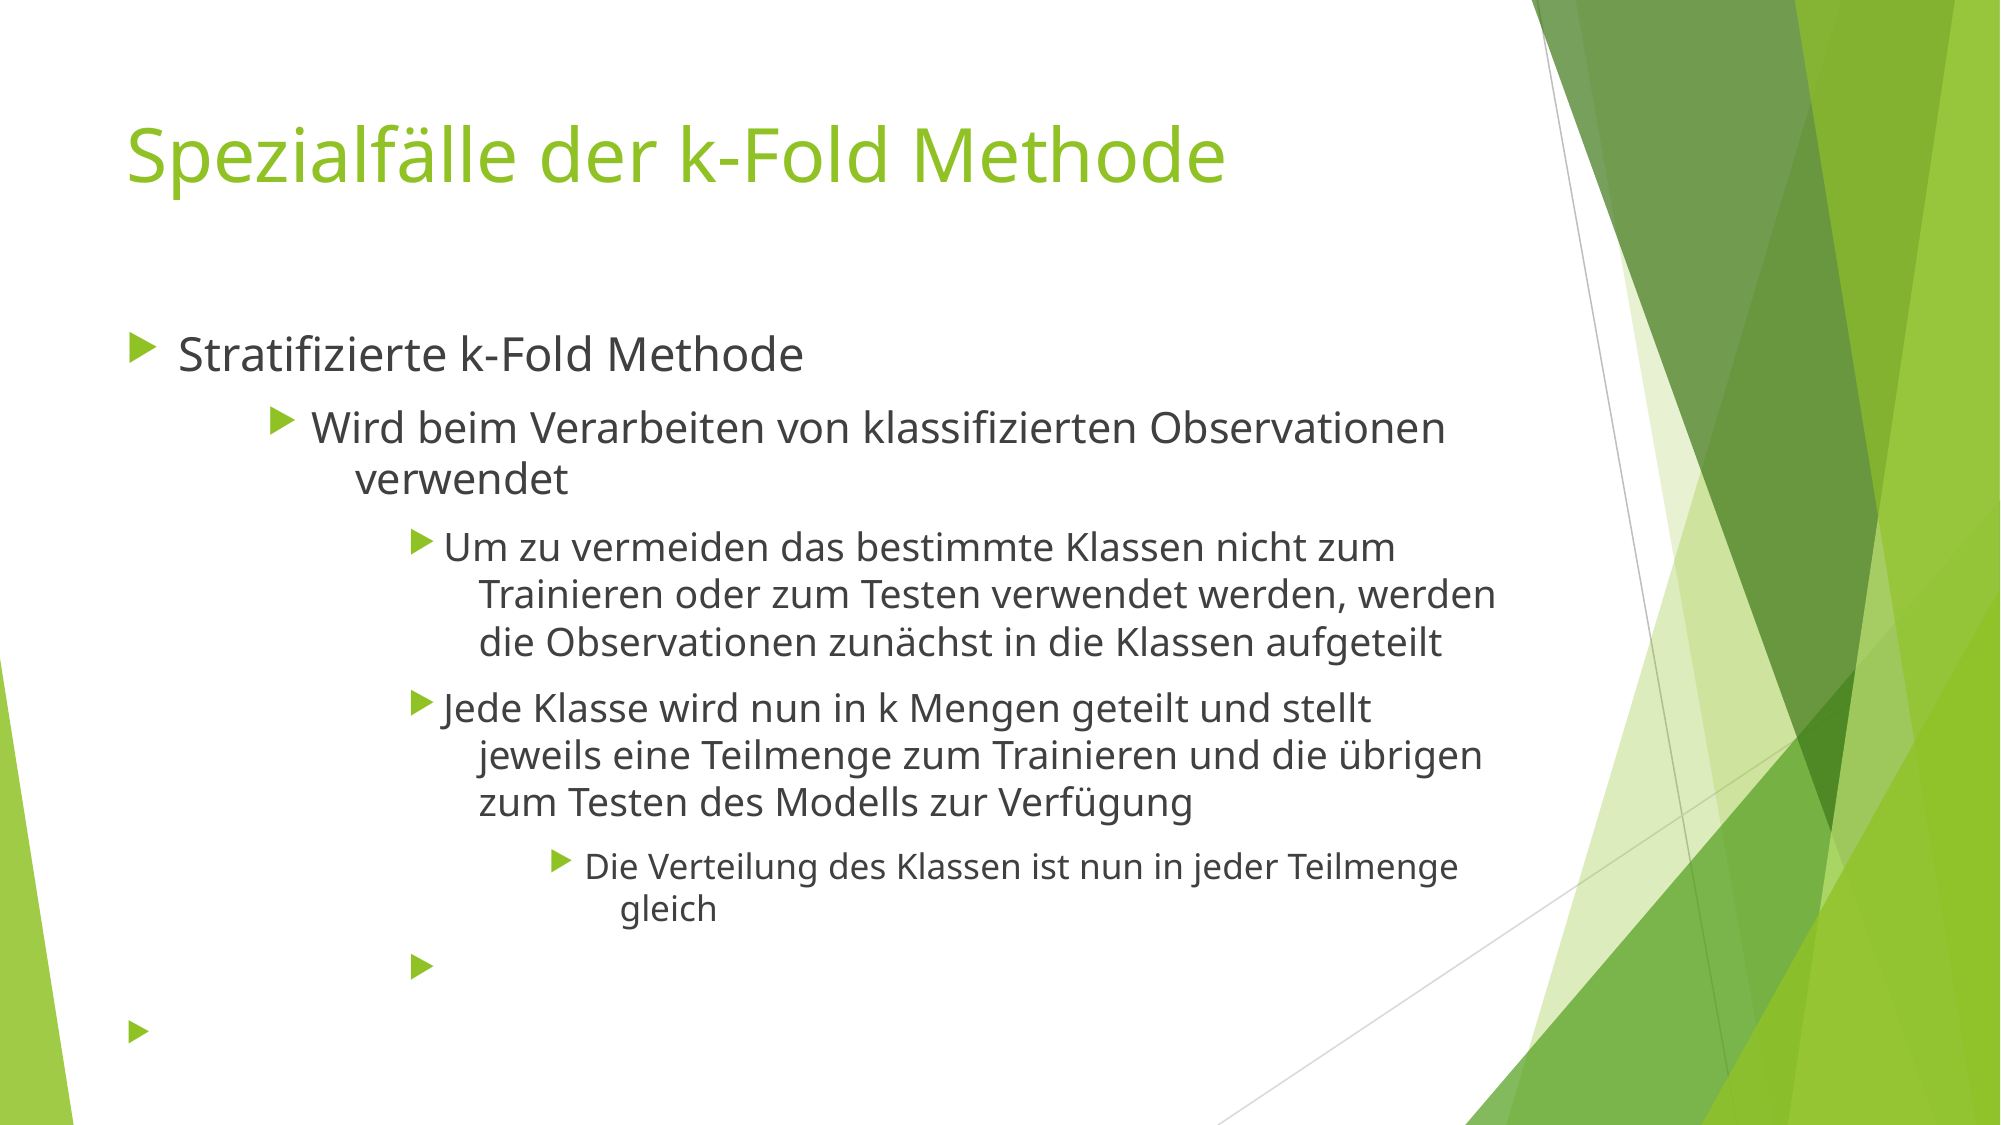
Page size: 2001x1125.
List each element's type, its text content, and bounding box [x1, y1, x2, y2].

list Stra­ti­fi­zie­rte k-Fold Methode Wird beim Verarbeiten von klassifizierten Observationen verwendet Um zu vermeiden das bestimmte Klassen nicht zum Trainieren oder zum Testen verwendet werden, werden die Observationen zunächst in die Klassen aufgeteilt Jede Klasse wird nun in k Mengen geteilt und stellt jeweils eine Teilmenge zum Trainieren und die übrigen zum Testen des Modells zur Verfügung Die Verteilung des Klassen ist nun in jeder Teilmenge gleich [111, 316, 1522, 954]
title Spezialfälle der k-Fold Methode [111, 99, 1522, 316]
